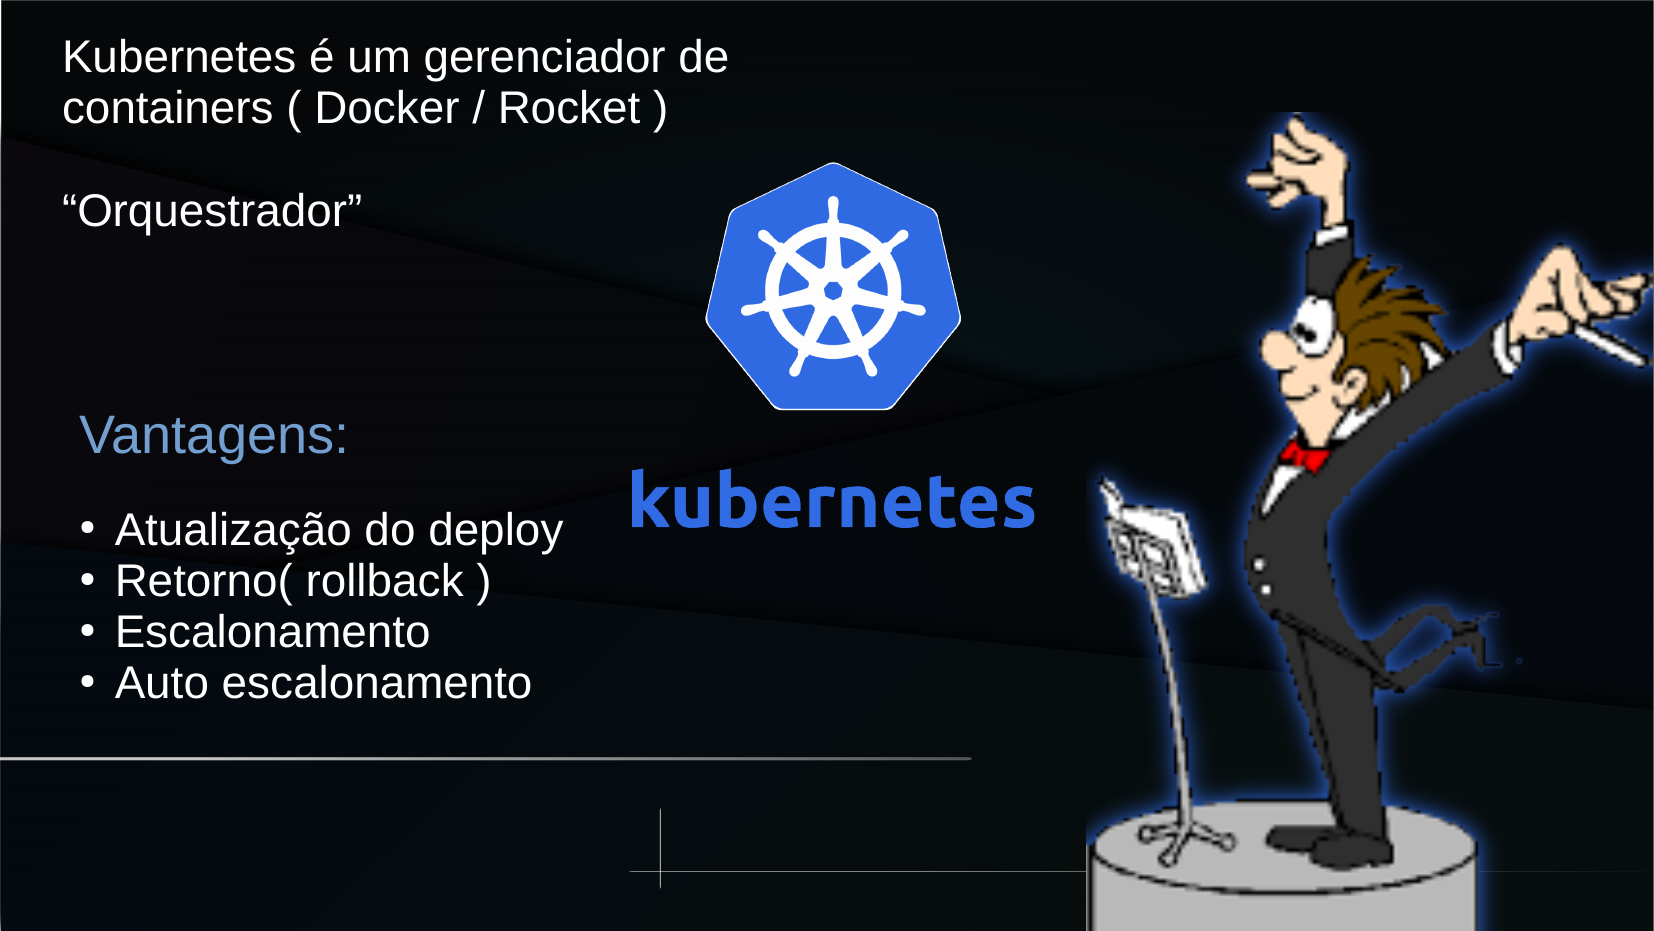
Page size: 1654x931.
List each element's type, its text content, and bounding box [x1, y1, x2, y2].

text_box Atualização do deploy Retorno( rollback ) Escalonamento Auto escalonamento [64, 496, 579, 716]
text_box Vantagens: [64, 397, 366, 473]
picture [0, 0, 1654, 931]
text_box Kubernetes é um gerenciador de containers ( Docker / Rocket ) “Orquestrador” [11, 23, 827, 244]
